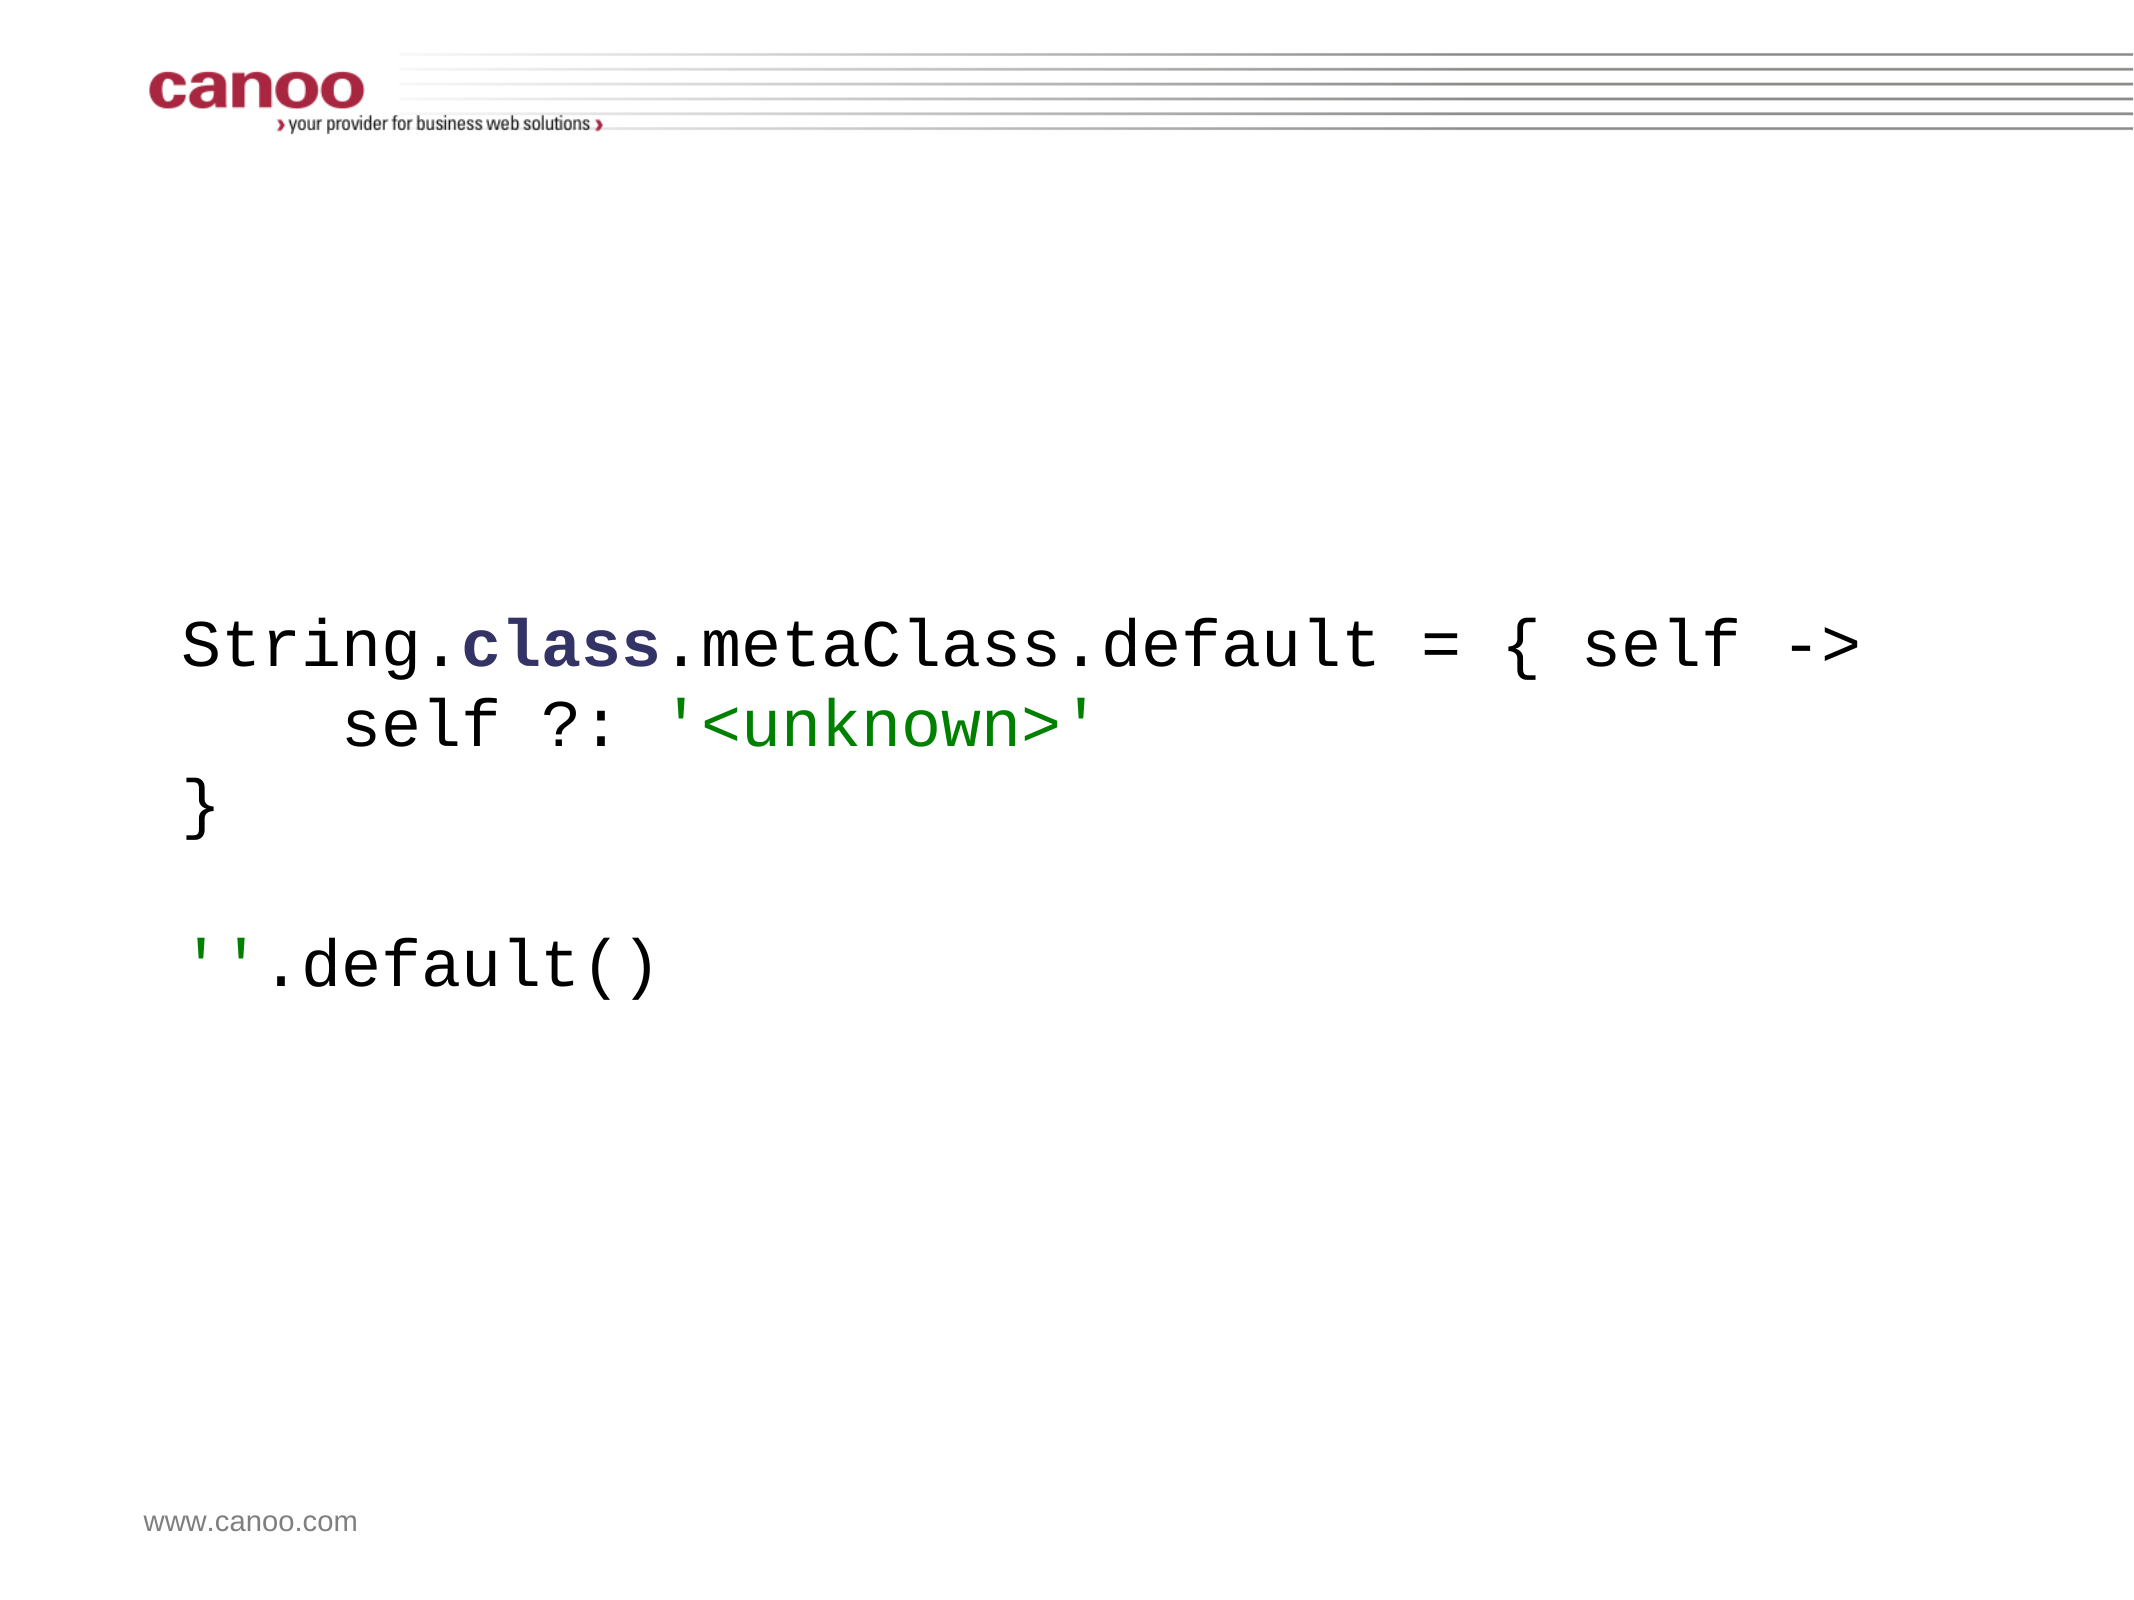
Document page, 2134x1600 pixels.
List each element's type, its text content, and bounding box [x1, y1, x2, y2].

text_box String.class.metaClass.default = { self -> self ?: '<unknown>' } ''.default() [166, 592, 1967, 1008]
picture [0, 21, 2134, 188]
